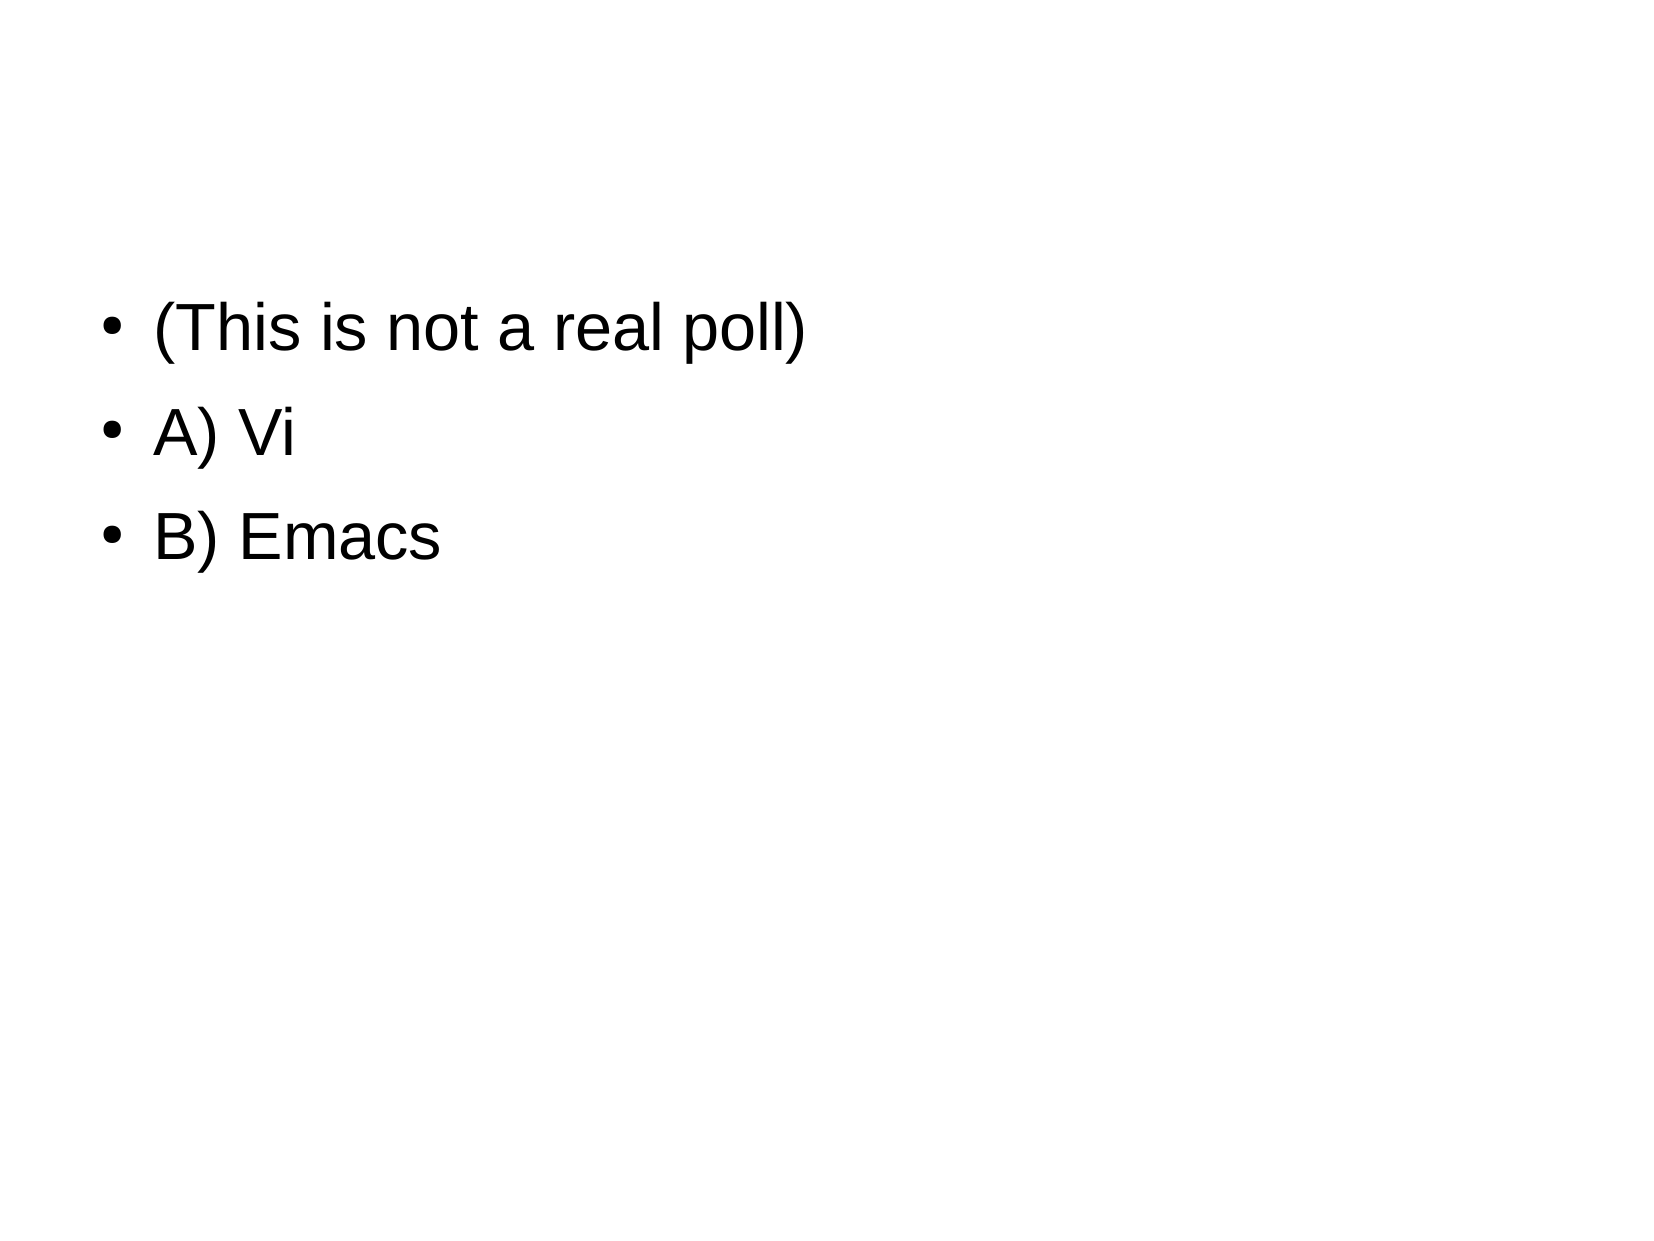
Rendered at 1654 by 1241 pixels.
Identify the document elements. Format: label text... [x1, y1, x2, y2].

list (This is not a real poll) A) Vi B) Emacs [82, 290, 1571, 1109]
